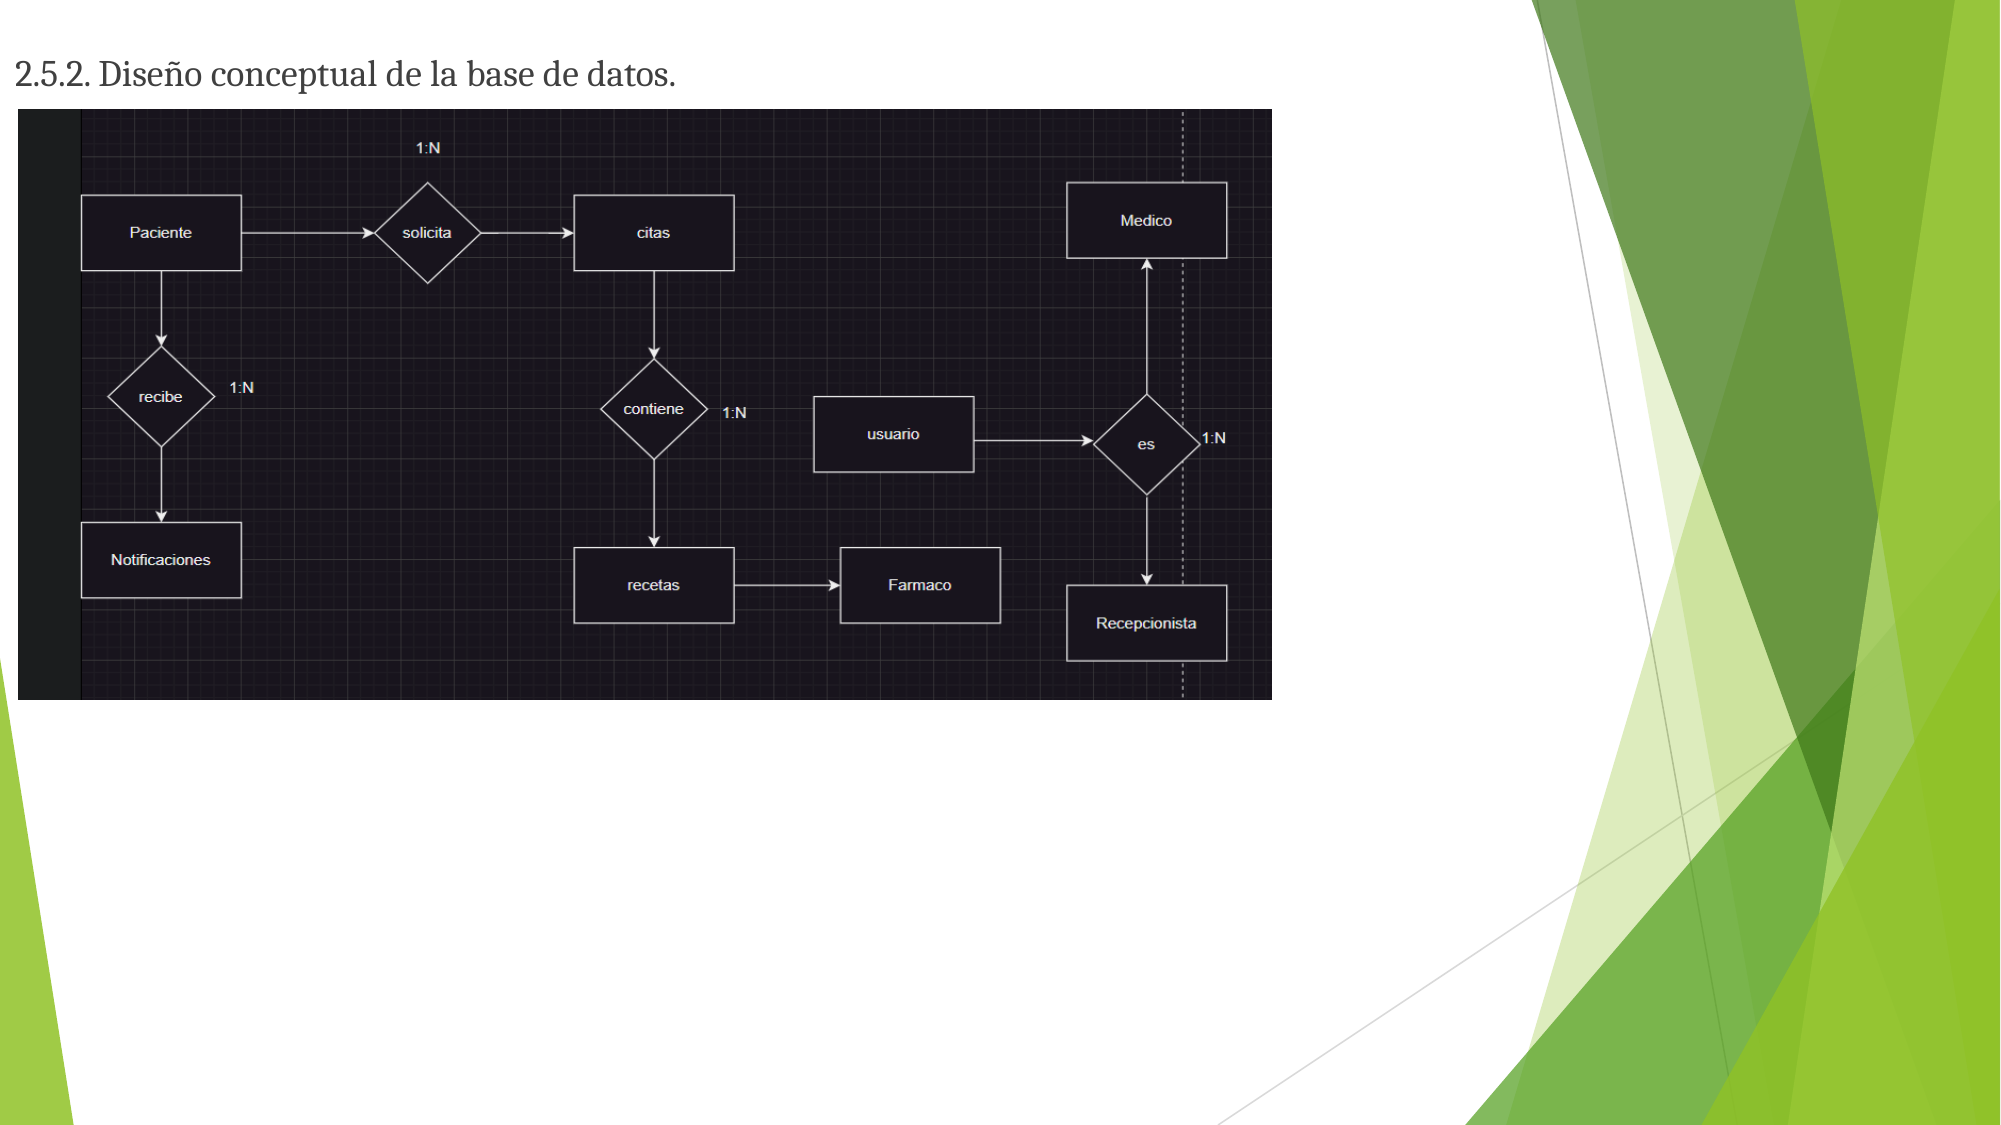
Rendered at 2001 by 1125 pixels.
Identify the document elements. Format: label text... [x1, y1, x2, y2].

list 2.5.2. Diseño conceptual de la base de datos. [0, 38, 1778, 992]
picture [18, 109, 1272, 700]
